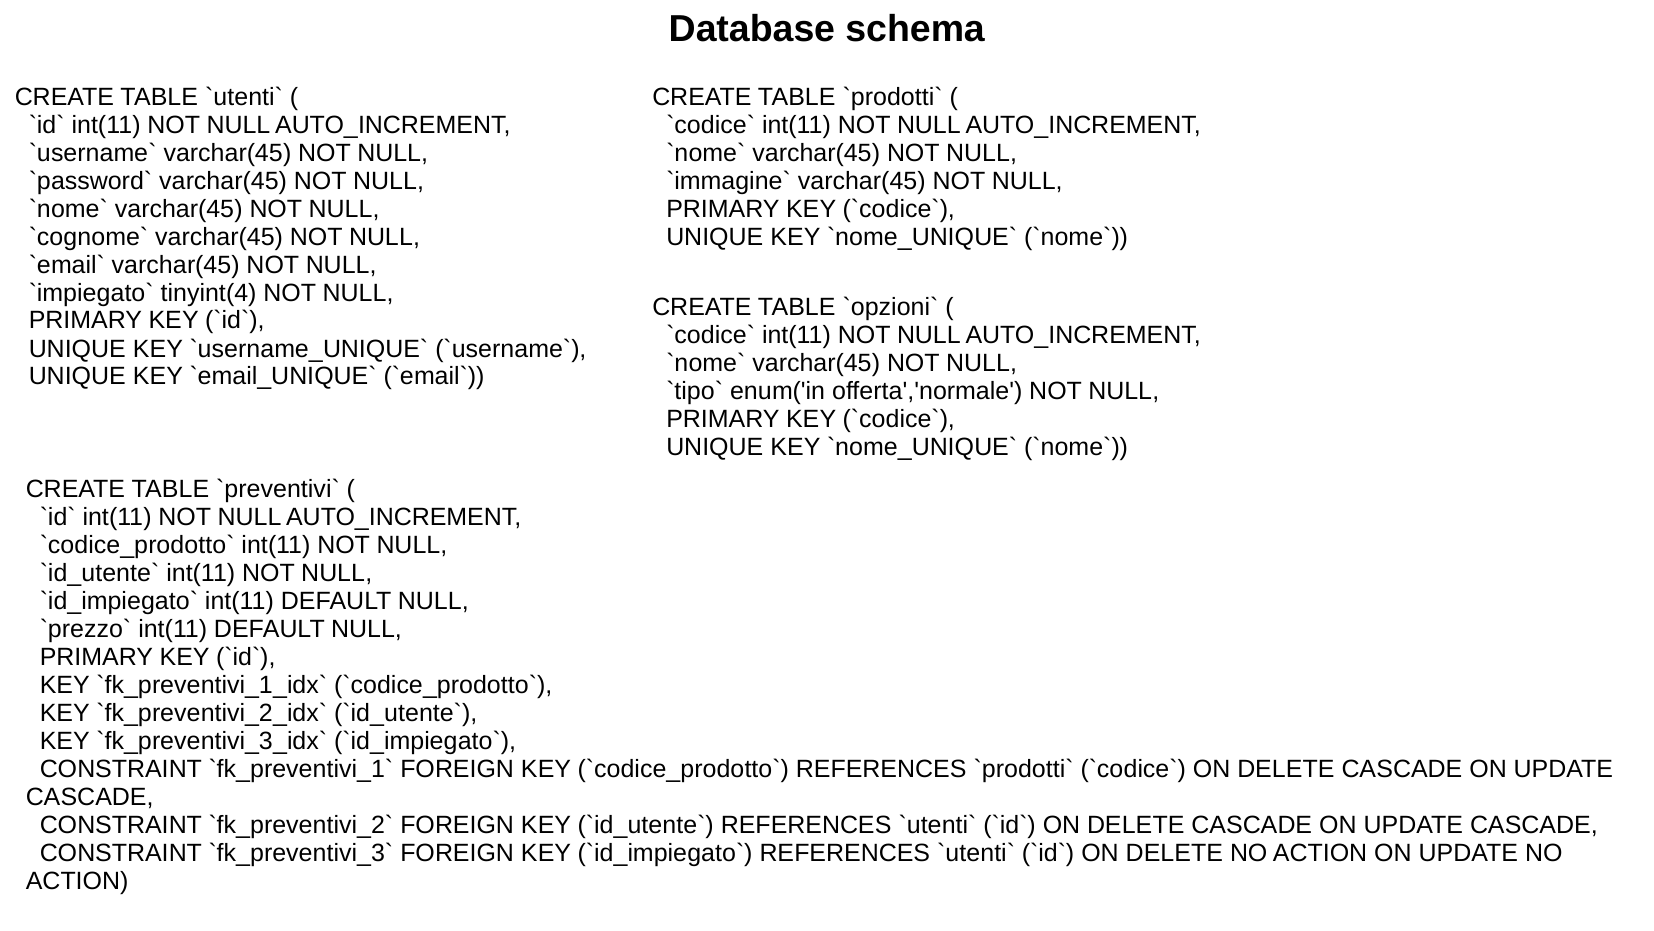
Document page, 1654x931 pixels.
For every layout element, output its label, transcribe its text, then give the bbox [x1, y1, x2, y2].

text_box CREATE TABLE `utenti` ( `id` int(11) NOT NULL AUTO_INCREMENT, `username` varchar(45) NOT NULL, `password` varchar(45) NOT NULL, `nome` varchar(45) NOT NULL, `cognome` varchar(45) NOT NULL, `email` varchar(45) NOT NULL, `impiegato` tinyint(4) NOT NULL, PRIMARY KEY (`id`), UNIQUE KEY `username_UNIQUE` (`username`), UNIQUE KEY `email_UNIQUE` (`email`)) [0, 75, 637, 454]
text_box CREATE TABLE `prodotti` ( `codice` int(11) NOT NULL AUTO_INCREMENT, `nome` varchar(45) NOT NULL, `immagine` varchar(45) NOT NULL, PRIMARY KEY (`codice`), UNIQUE KEY `nome_UNIQUE` (`nome`)) [637, 75, 1238, 285]
text_box CREATE TABLE `preventivi` ( `id` int(11) NOT NULL AUTO_INCREMENT, `codice_prodotto` int(11) NOT NULL, `id_utente` int(11) NOT NULL, `id_impiegato` int(11) DEFAULT NULL, `prezzo` int(11) DEFAULT NULL, PRIMARY KEY (`id`), KEY `fk_preventivi_1_idx` (`codice_prodotto`), KEY `fk_preventivi_2_idx` (`id_utente`), KEY `fk_preventivi_3_idx` (`id_impiegato`), CONSTRAINT `fk_preventivi_1` FOREIGN KEY (`codice_prodotto`) REFERENCES `prodotti` (`codice`) ON DELETE CASCADE ON UPDATE CASCADE, CONSTRAINT `fk_preventivi_2` FOREIGN KEY (`id_utente`) REFERENCES `utenti` (`id`) ON DELETE CASCADE ON UPDATE CASCADE, CONSTRAINT `fk_preventivi_3` FOREIGN KEY (`id_impiegato`) REFERENCES `utenti` (`id`) ON DELETE NO ACTION ON UPDATE NO ACTION) [11, 467, 1643, 931]
text_box Database schema [451, 0, 1202, 57]
text_box CREATE TABLE `opzioni` ( `codice` int(11) NOT NULL AUTO_INCREMENT, `nome` varchar(45) NOT NULL, `tipo` enum('in offerta','normale') NOT NULL, PRIMARY KEY (`codice`), UNIQUE KEY `nome_UNIQUE` (`nome`)) [637, 285, 1254, 469]
